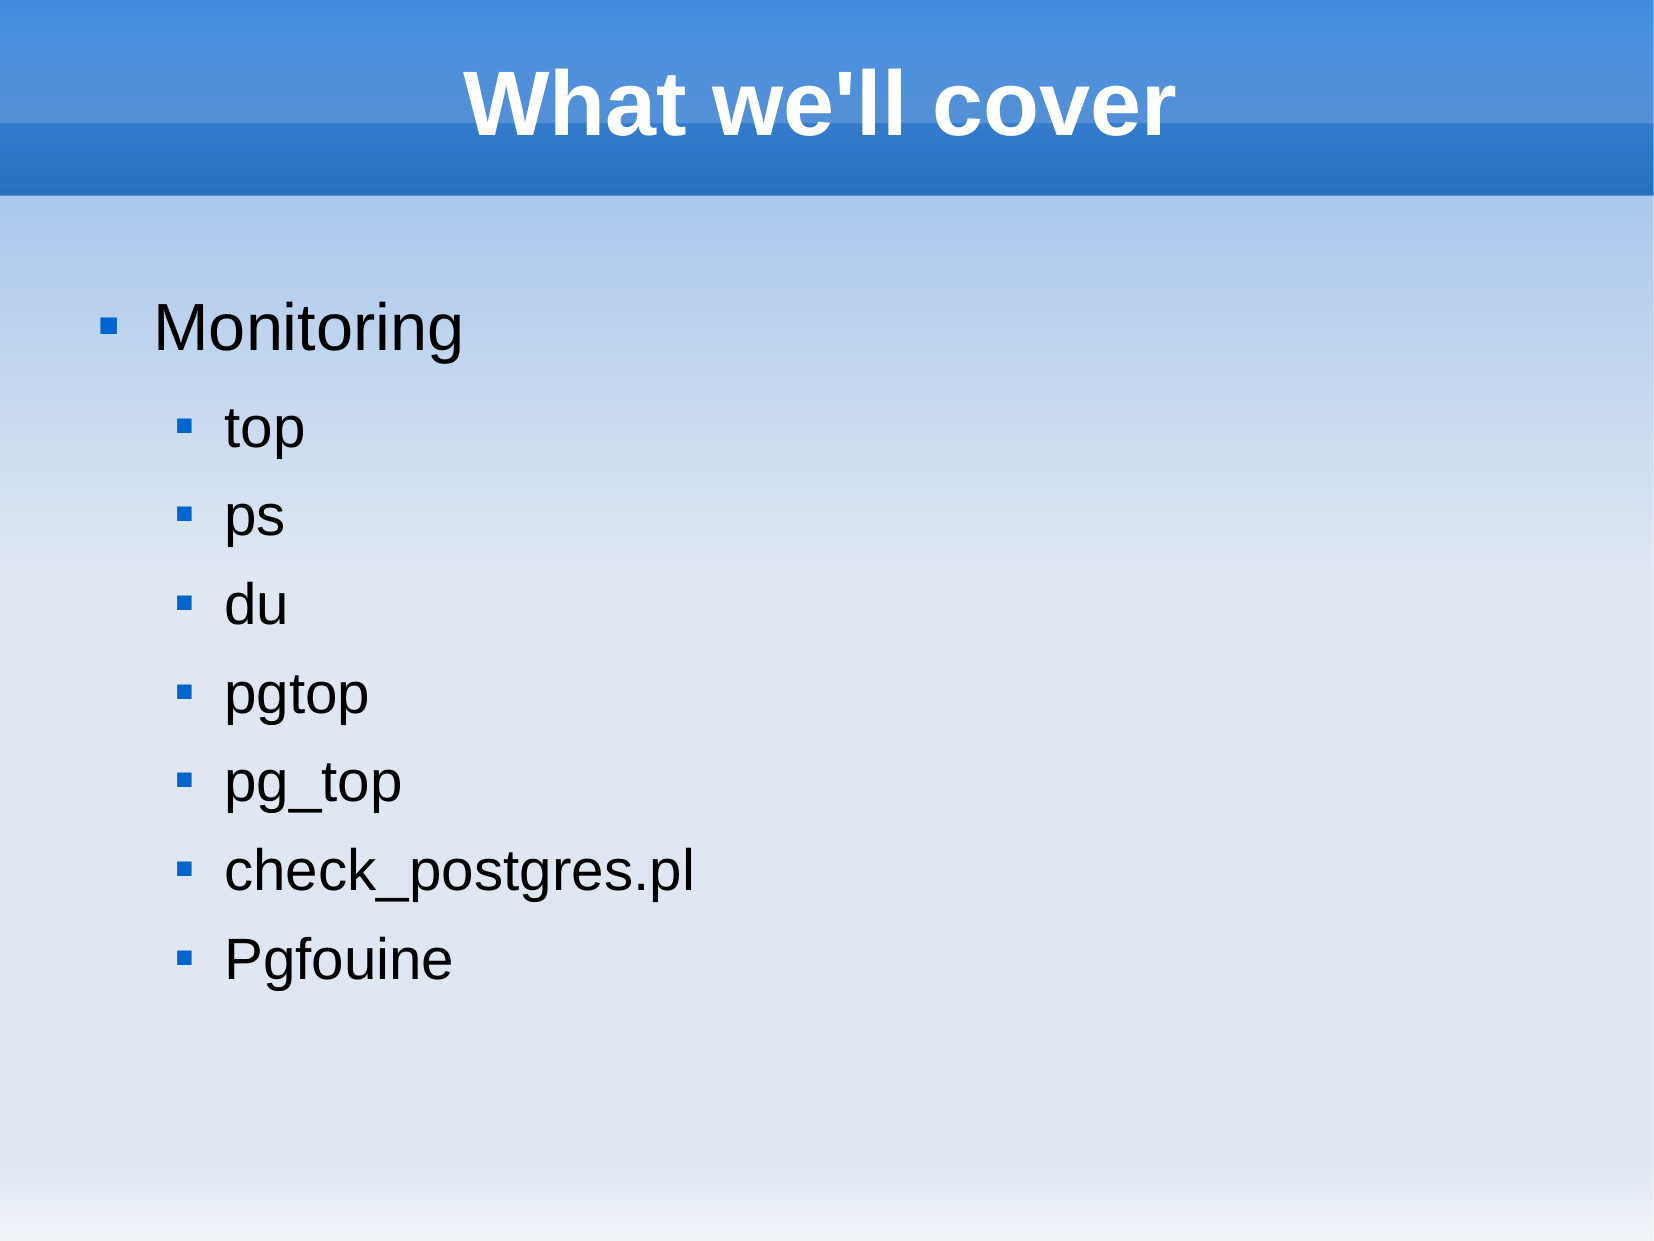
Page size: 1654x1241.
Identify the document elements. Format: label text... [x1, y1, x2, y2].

picture [0, 0, 1654, 1241]
list Monitoring top ps du pgtop pg_top check_postgres.pl Pgfouine [82, 290, 1571, 1094]
title What we'll cover [76, 0, 1565, 208]
